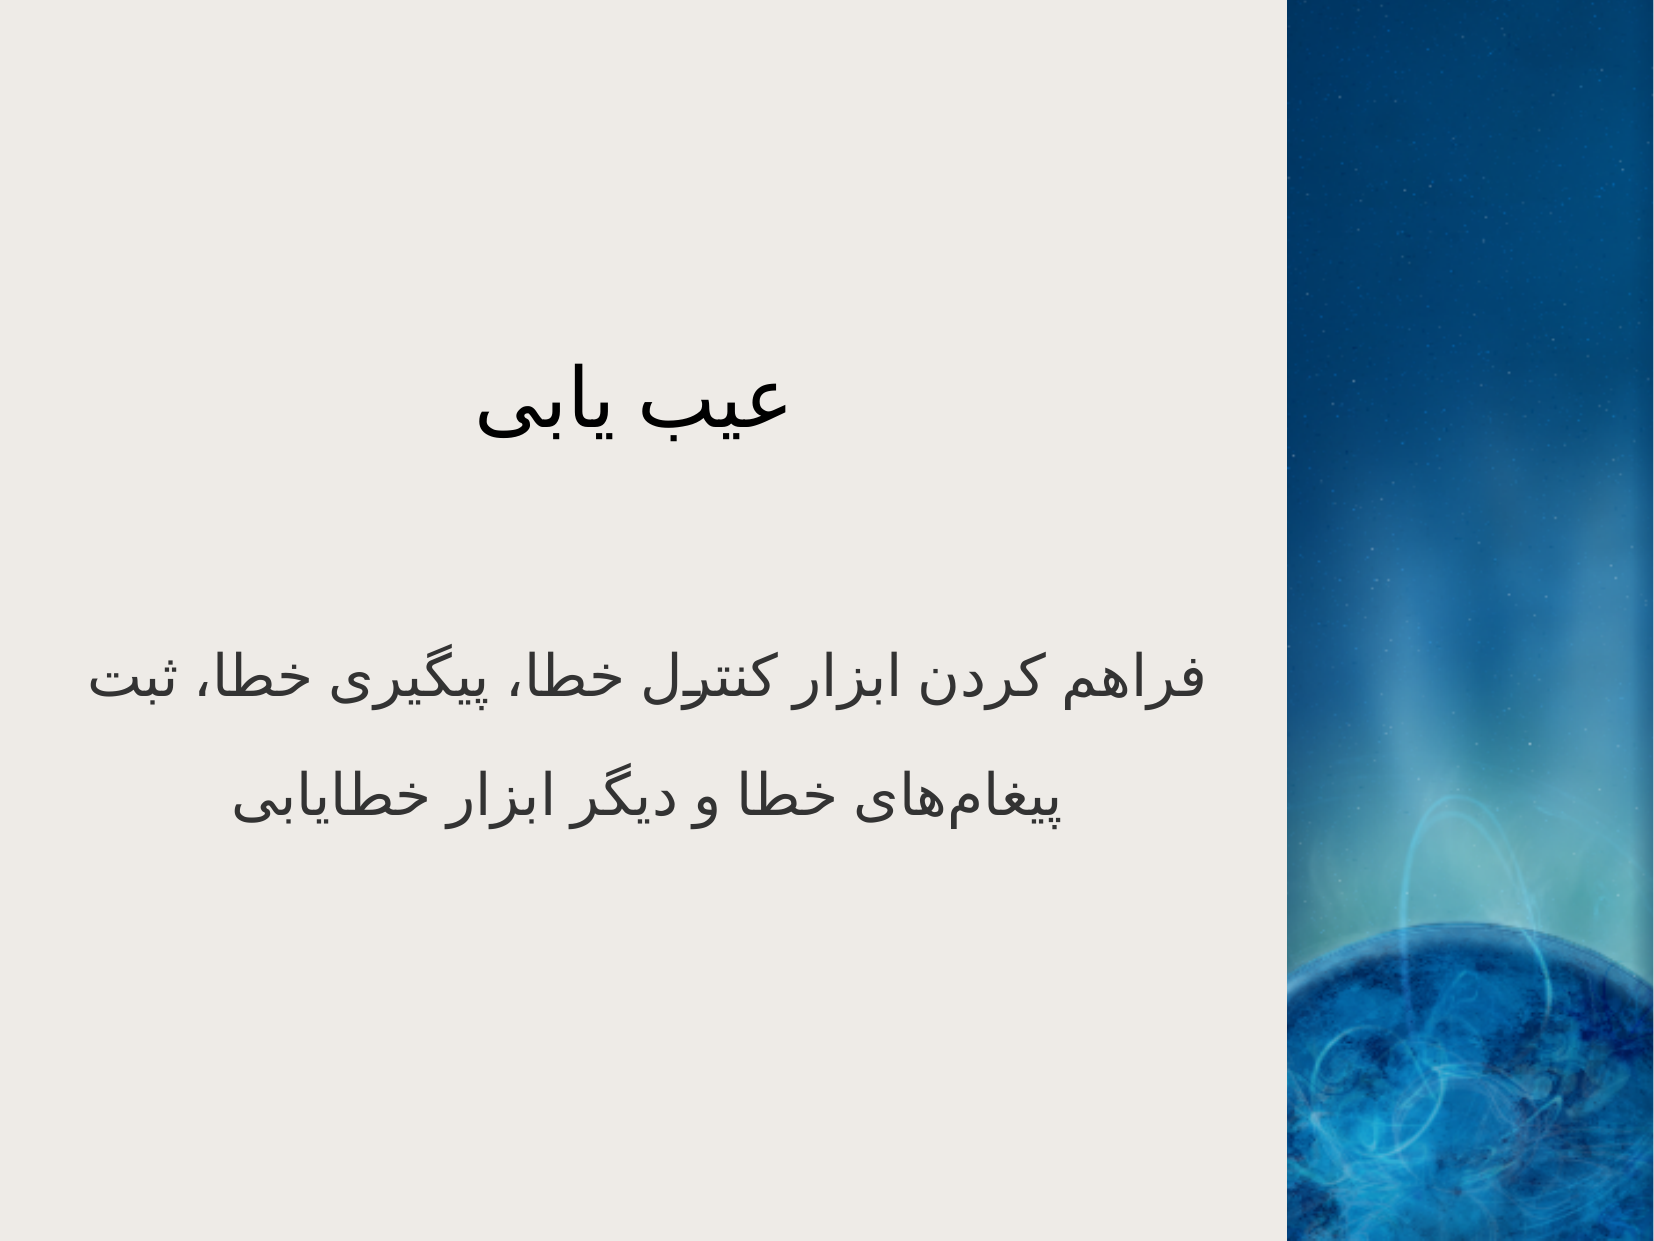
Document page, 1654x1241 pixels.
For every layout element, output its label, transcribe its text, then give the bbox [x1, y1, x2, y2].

title فراهم کردن ابزار کنترل خطا، پیگیری خطا، ثبت پیغام‌های خطا و دیگر ابزار خطایابی [37, 493, 1259, 934]
picture [0, 0, 1654, 1241]
title عیب یابی [14, 292, 1255, 500]
